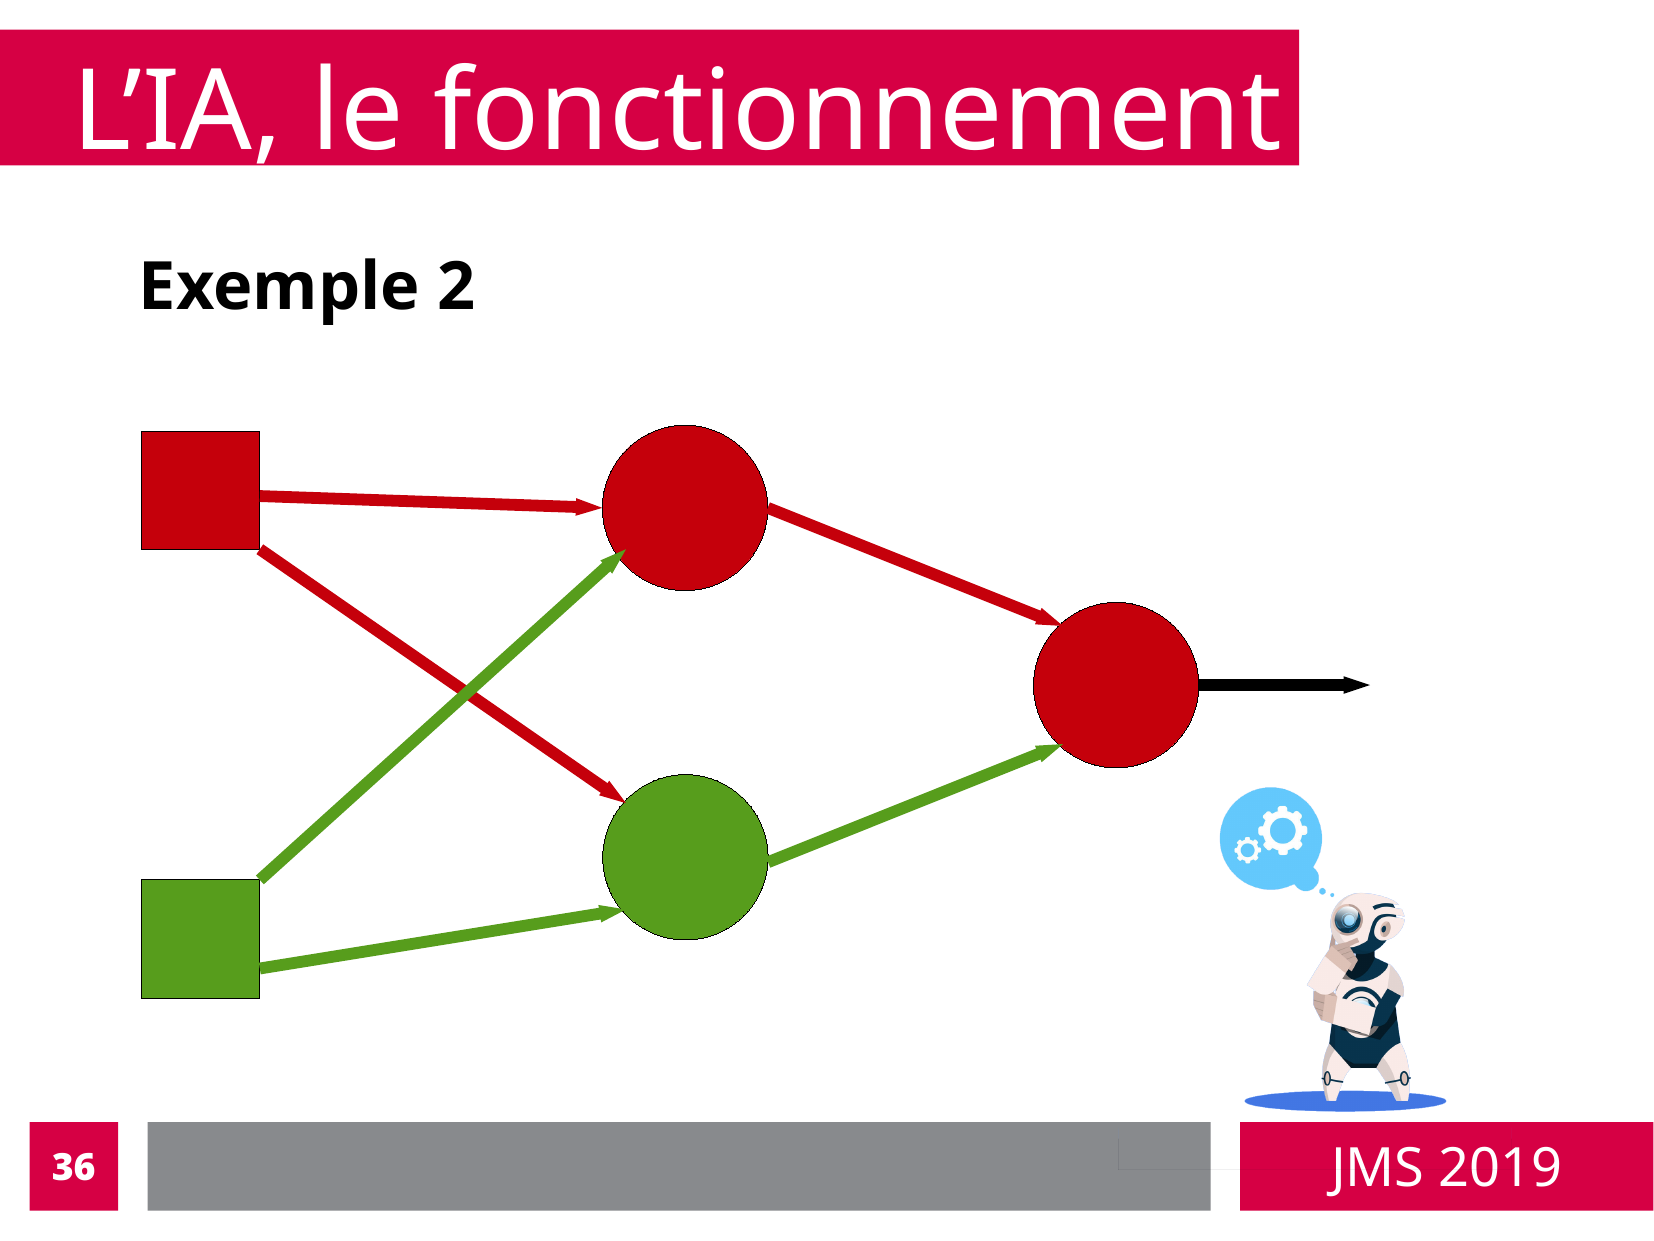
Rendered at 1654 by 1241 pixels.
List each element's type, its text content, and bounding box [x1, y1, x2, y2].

text_box [602, 425, 768, 591]
text_box [602, 774, 769, 940]
text_box Exemple 2 [0, 237, 615, 330]
text_box [141, 431, 260, 550]
title L’IA, le fonctionnement [0, 29, 1371, 178]
text_box [1033, 602, 1199, 768]
picture [1118, 744, 1512, 1170]
text_box [141, 879, 260, 999]
